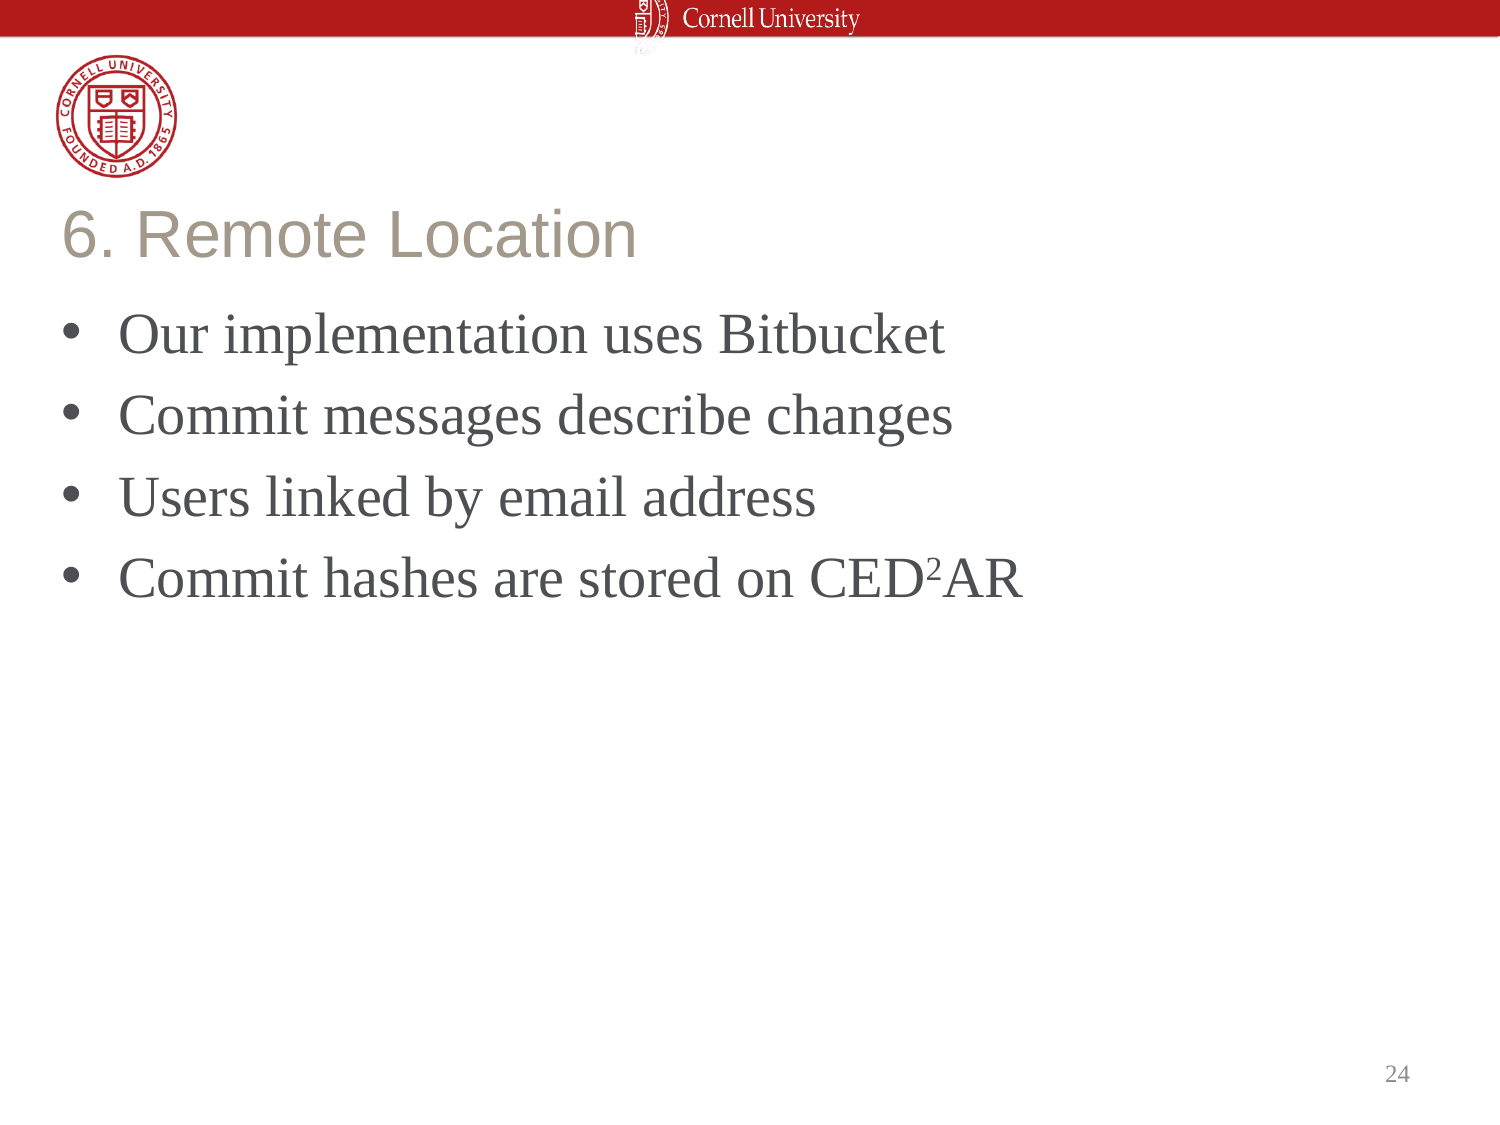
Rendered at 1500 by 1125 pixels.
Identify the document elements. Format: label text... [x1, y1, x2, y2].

list Our implementation uses Bitbucket Commit messages describe changes Users linked by email address Commit hashes are stored on CED2AR [46, 288, 1471, 944]
picture [635, 0, 860, 60]
slide_number <number> [1074, 1042, 1425, 1103]
picture [50, 50, 195, 174]
title 6. Remote Location [46, 174, 1471, 288]
